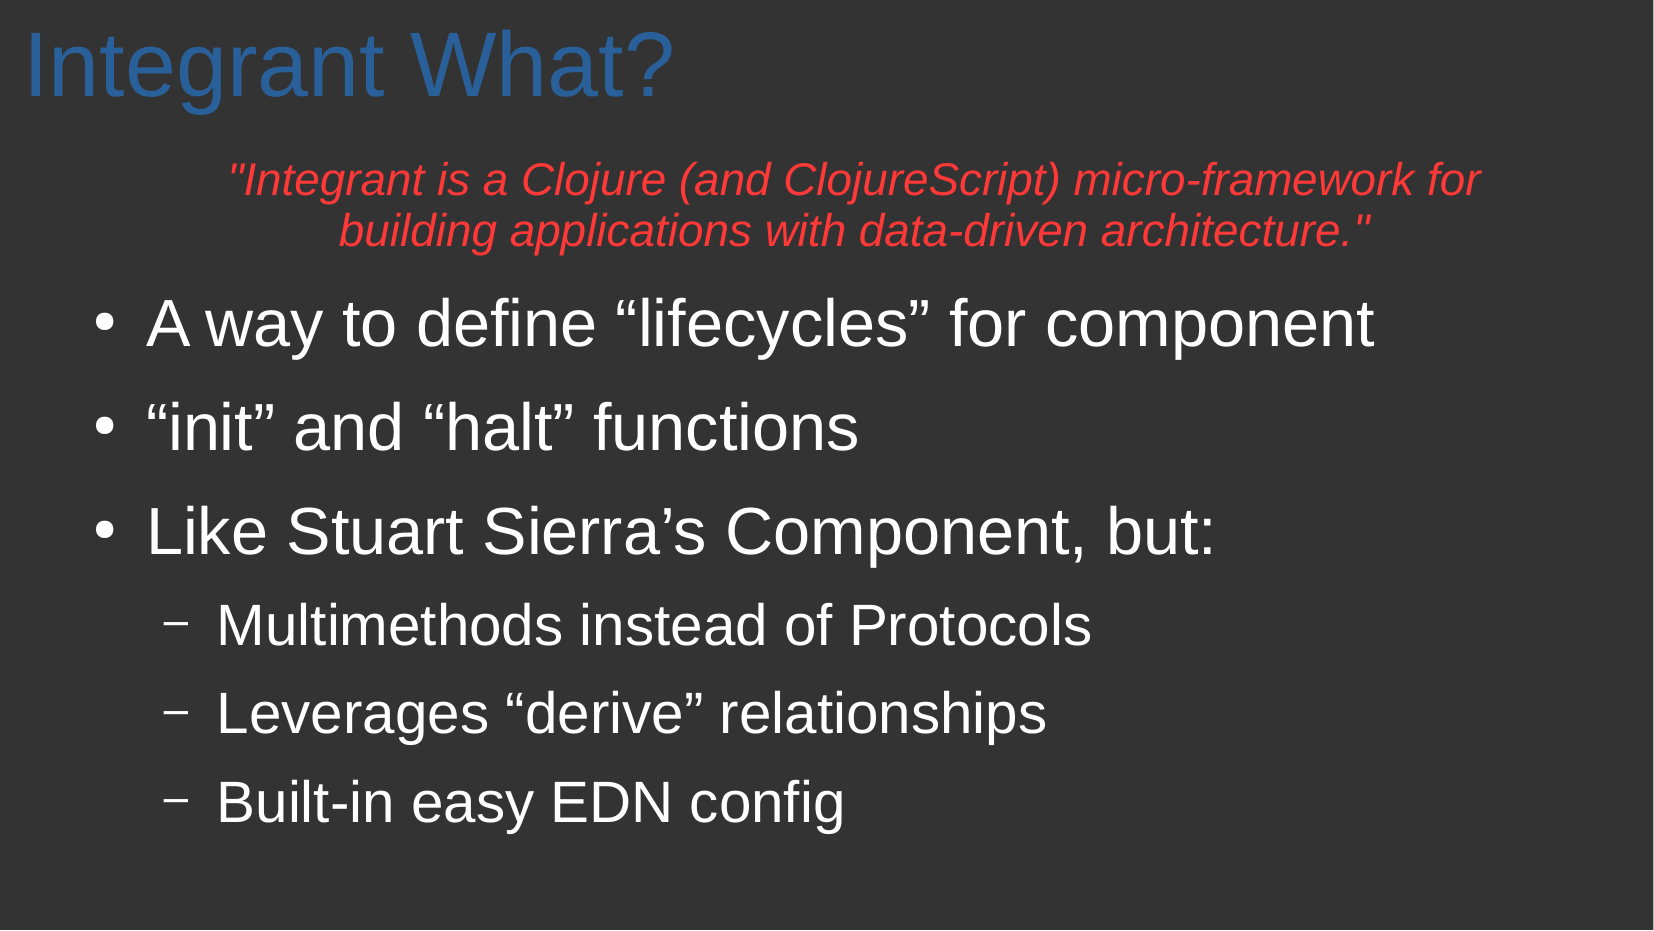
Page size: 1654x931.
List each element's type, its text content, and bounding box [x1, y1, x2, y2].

list "Integrant is a Clojure (and ClojureScript) micro-framework for building applications with data-driven architecture." A way to define “lifecycles” for component “init” and “halt” functions Like Stuart Sierra’s Component, but: Multimethods instead of Protocols Leverages “derive” relationships Built-in easy EDN config [75, 153, 1564, 851]
title Integrant What? [23, 11, 1589, 119]
